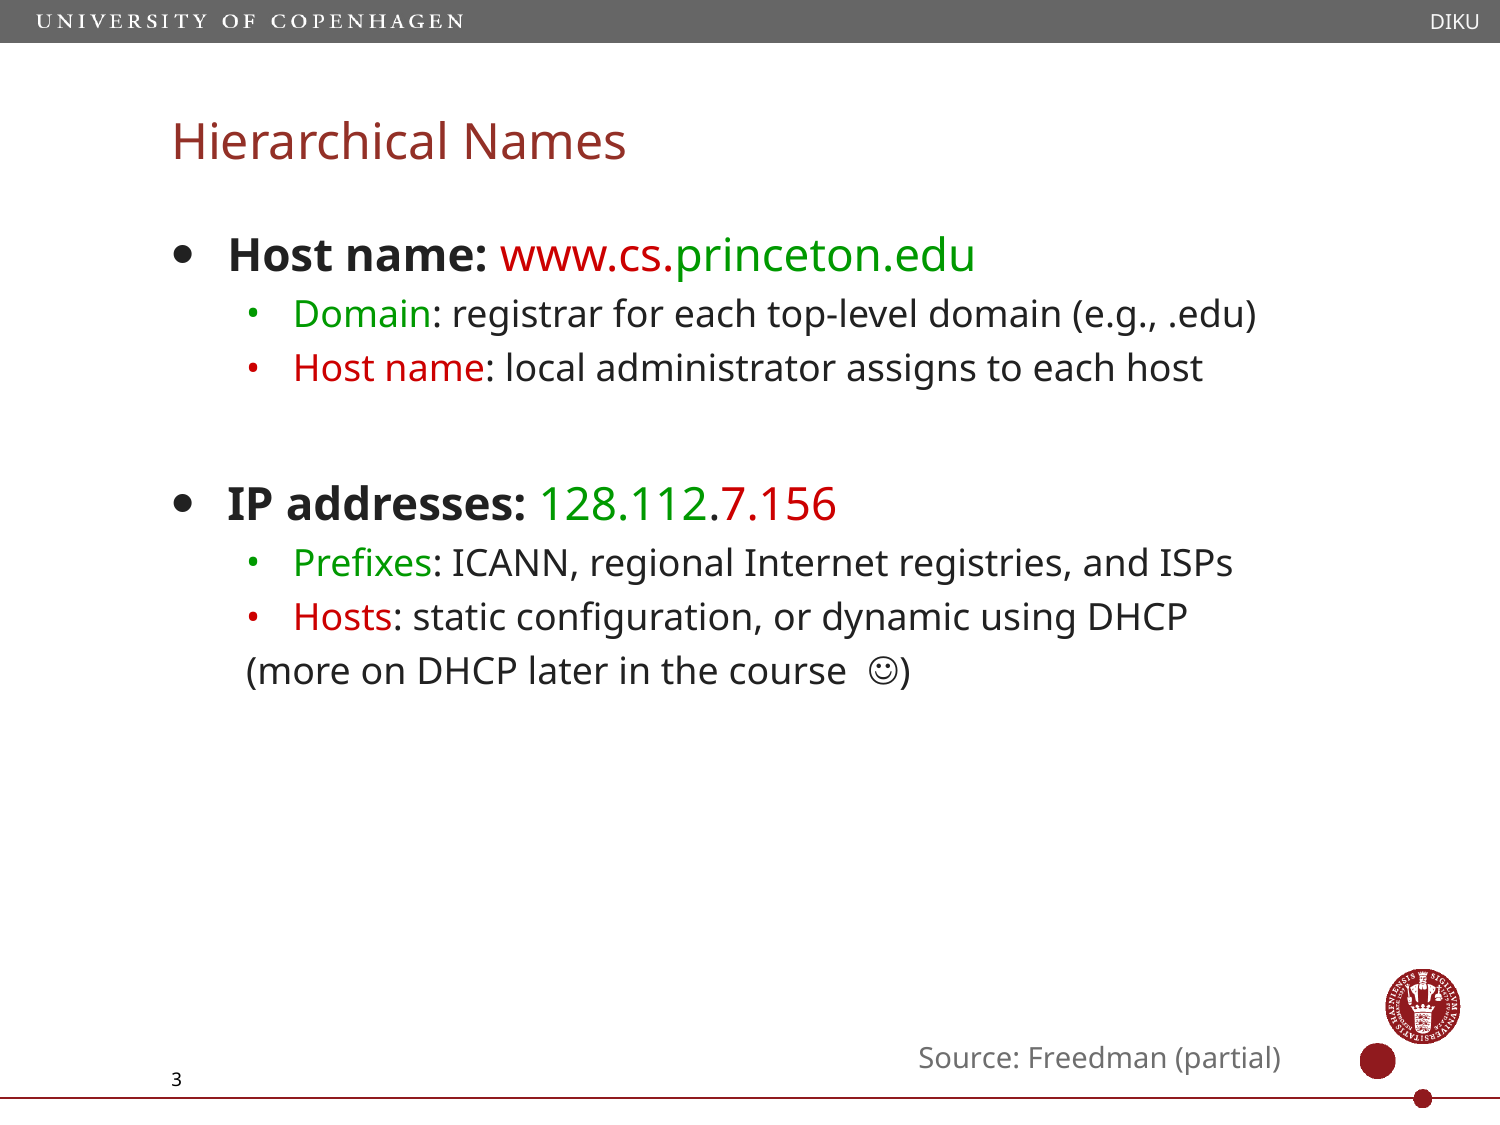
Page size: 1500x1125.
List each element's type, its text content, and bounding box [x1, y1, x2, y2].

text_box <number> [171, 1067, 522, 1092]
title Hierarchical Names [171, 75, 1329, 171]
text_box Source: Freedman (partial) [903, 1031, 1341, 1083]
picture [0, 910, 1500, 1122]
text_box DIKU [469, 0, 1495, 43]
list Host name: www.cs.princeton.edu Domain: registrar for each top-level domain (e.g., .edu) Host name: local administrator assigns to each host IP addresses: 128.112.7.156 Prefixes: ICANN, regional Internet registries, and ISPs Hosts: static configuration, or dynamic using DHCP (more on DHCP later in the course ) [171, 225, 1329, 900]
